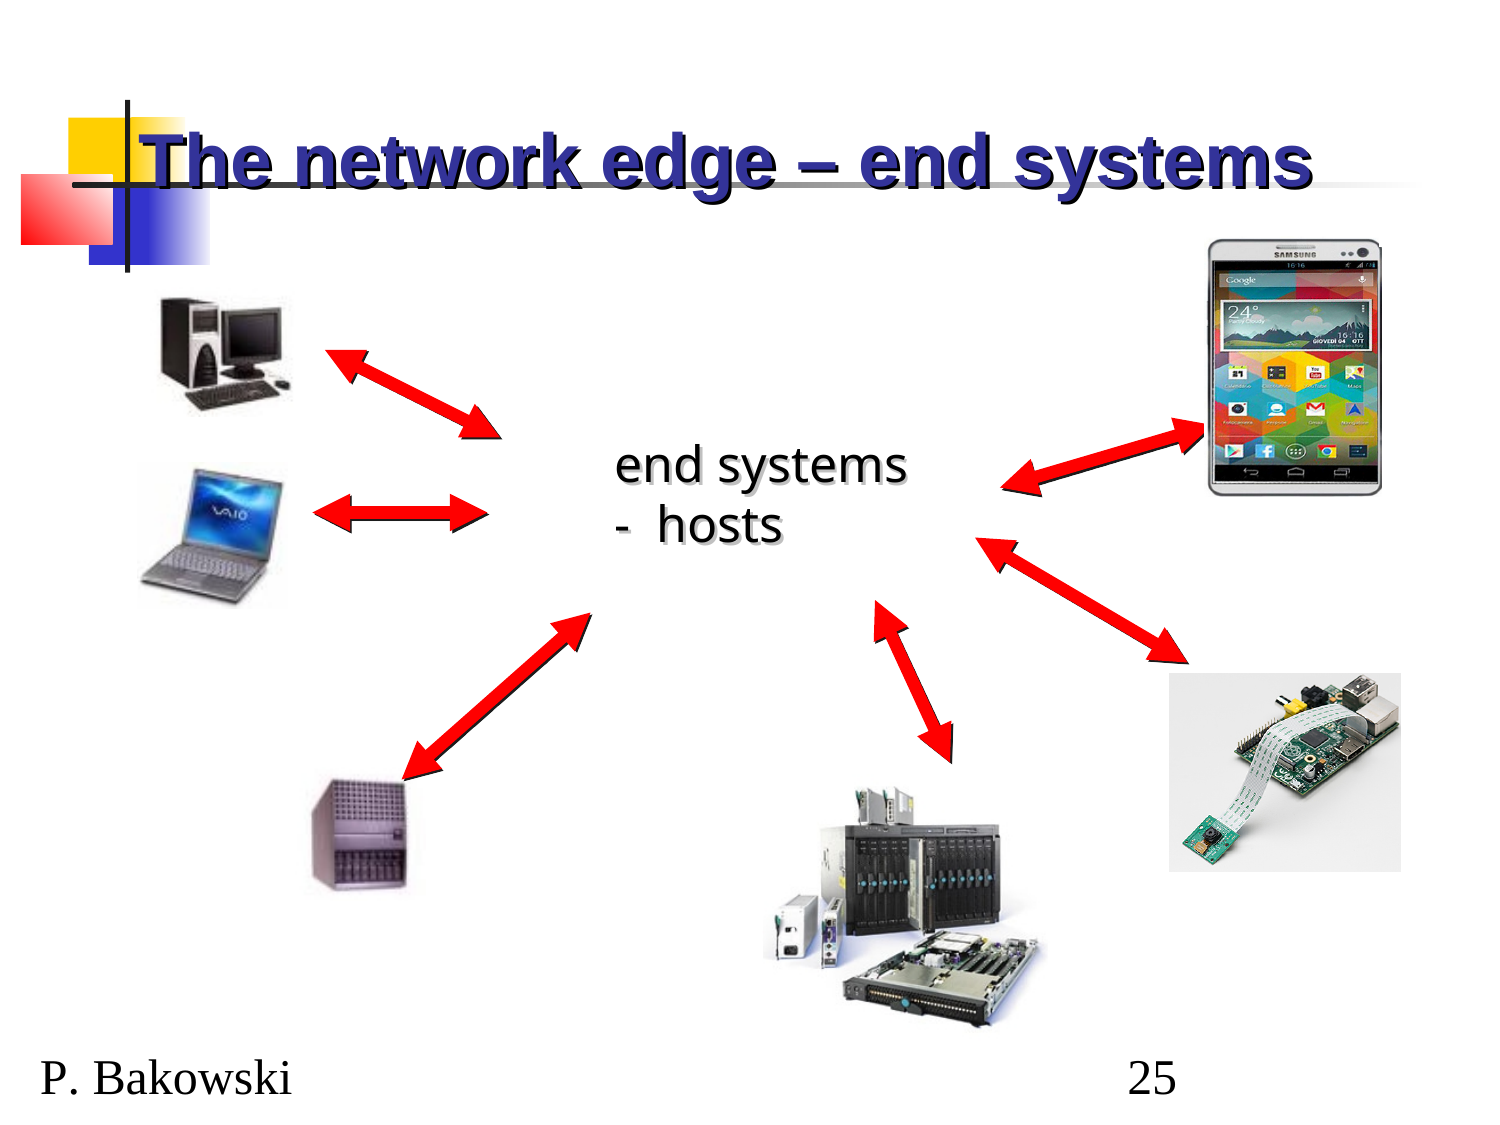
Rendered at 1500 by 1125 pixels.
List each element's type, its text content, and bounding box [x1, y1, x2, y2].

text_box end systems - hosts [599, 424, 925, 561]
picture [137, 462, 288, 609]
picture [762, 774, 1050, 1042]
picture [1204, 236, 1382, 497]
picture [150, 287, 295, 417]
picture [295, 767, 426, 901]
picture [1169, 673, 1401, 872]
title The network edge – end systems [123, 103, 1425, 291]
